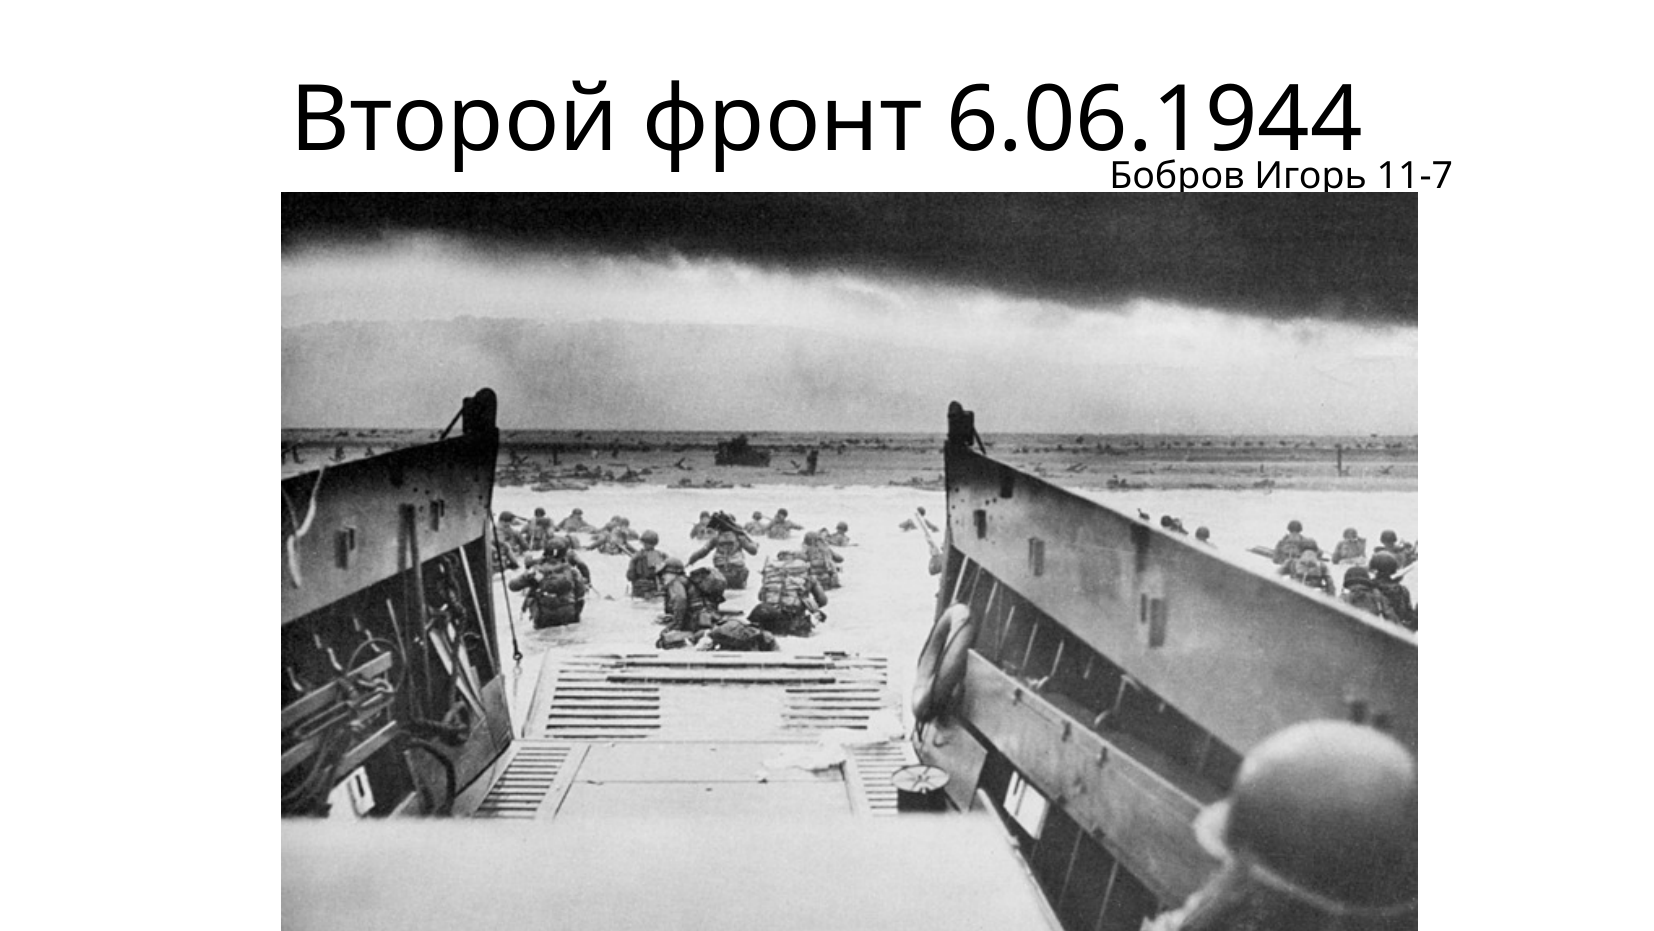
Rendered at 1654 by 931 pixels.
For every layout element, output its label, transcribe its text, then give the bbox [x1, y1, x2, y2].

subtitle Бобров Игорь 11-7 [537, 0, 1654, 445]
title Второй фронт 6.06.1944 [82, 37, 537, 193]
picture [281, 192, 1418, 931]
